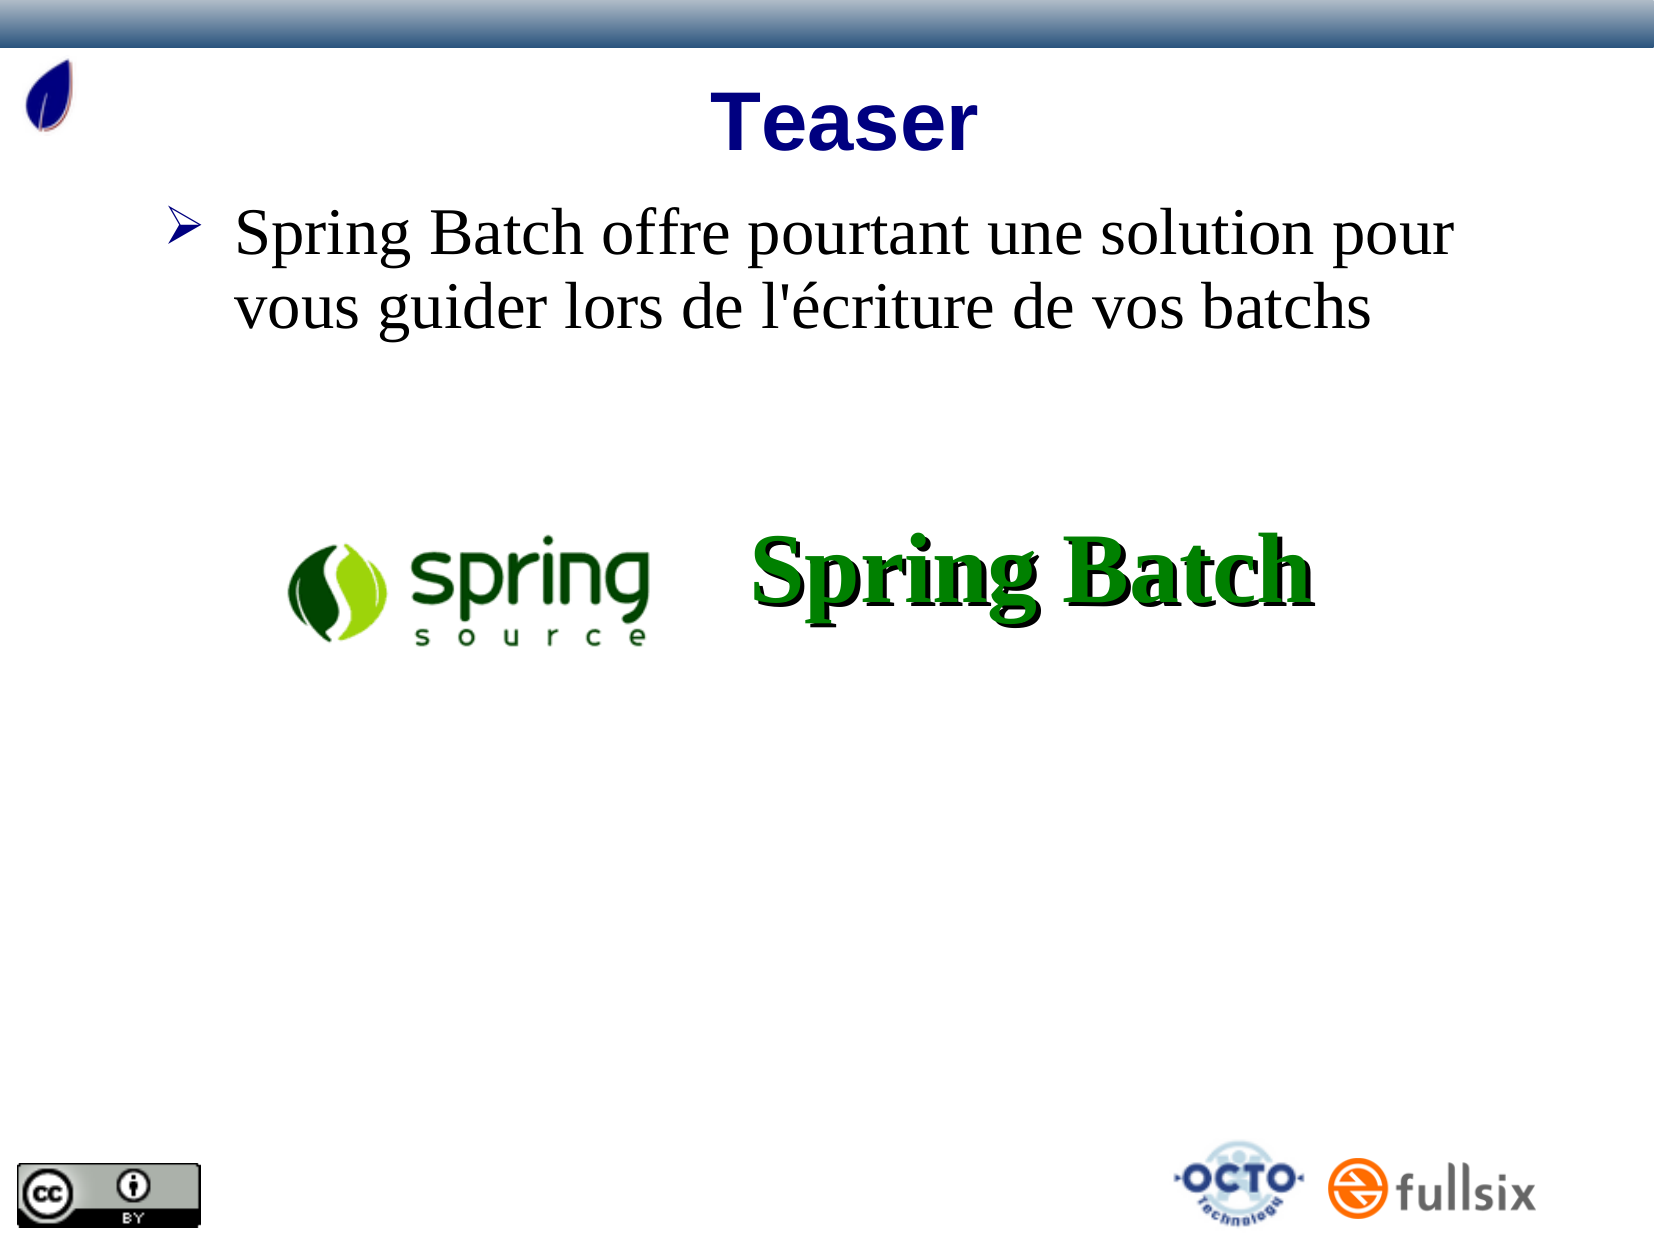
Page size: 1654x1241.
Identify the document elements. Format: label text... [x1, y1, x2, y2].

picture [1166, 1138, 1313, 1235]
picture [285, 529, 653, 659]
title Teaser [156, 55, 1534, 188]
picture [1328, 1158, 1536, 1219]
text_box Spring Batch [600, 513, 1463, 644]
picture [14, 55, 89, 136]
list Spring Batch offre pourtant une solution pour vous guider lors de l'écriture de vos batchs [151, 194, 1532, 1014]
picture [17, 1163, 201, 1228]
